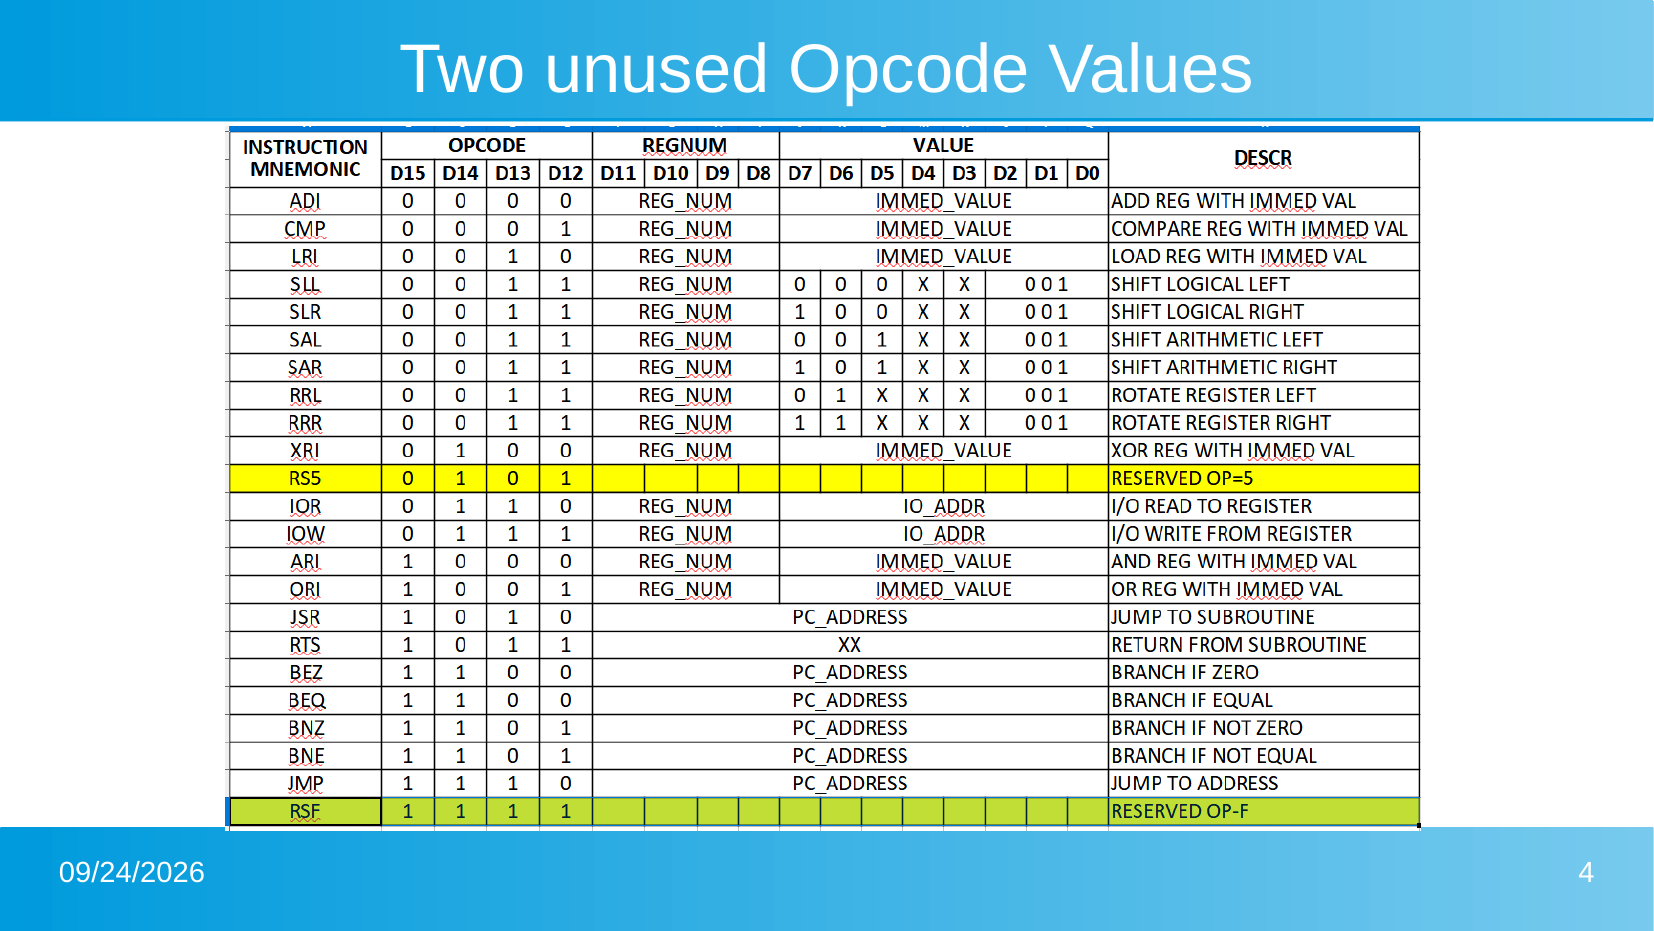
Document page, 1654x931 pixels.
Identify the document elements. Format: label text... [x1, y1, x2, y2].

picture [225, 126, 1421, 831]
title Two unused Opcode Values [59, 29, 1595, 108]
